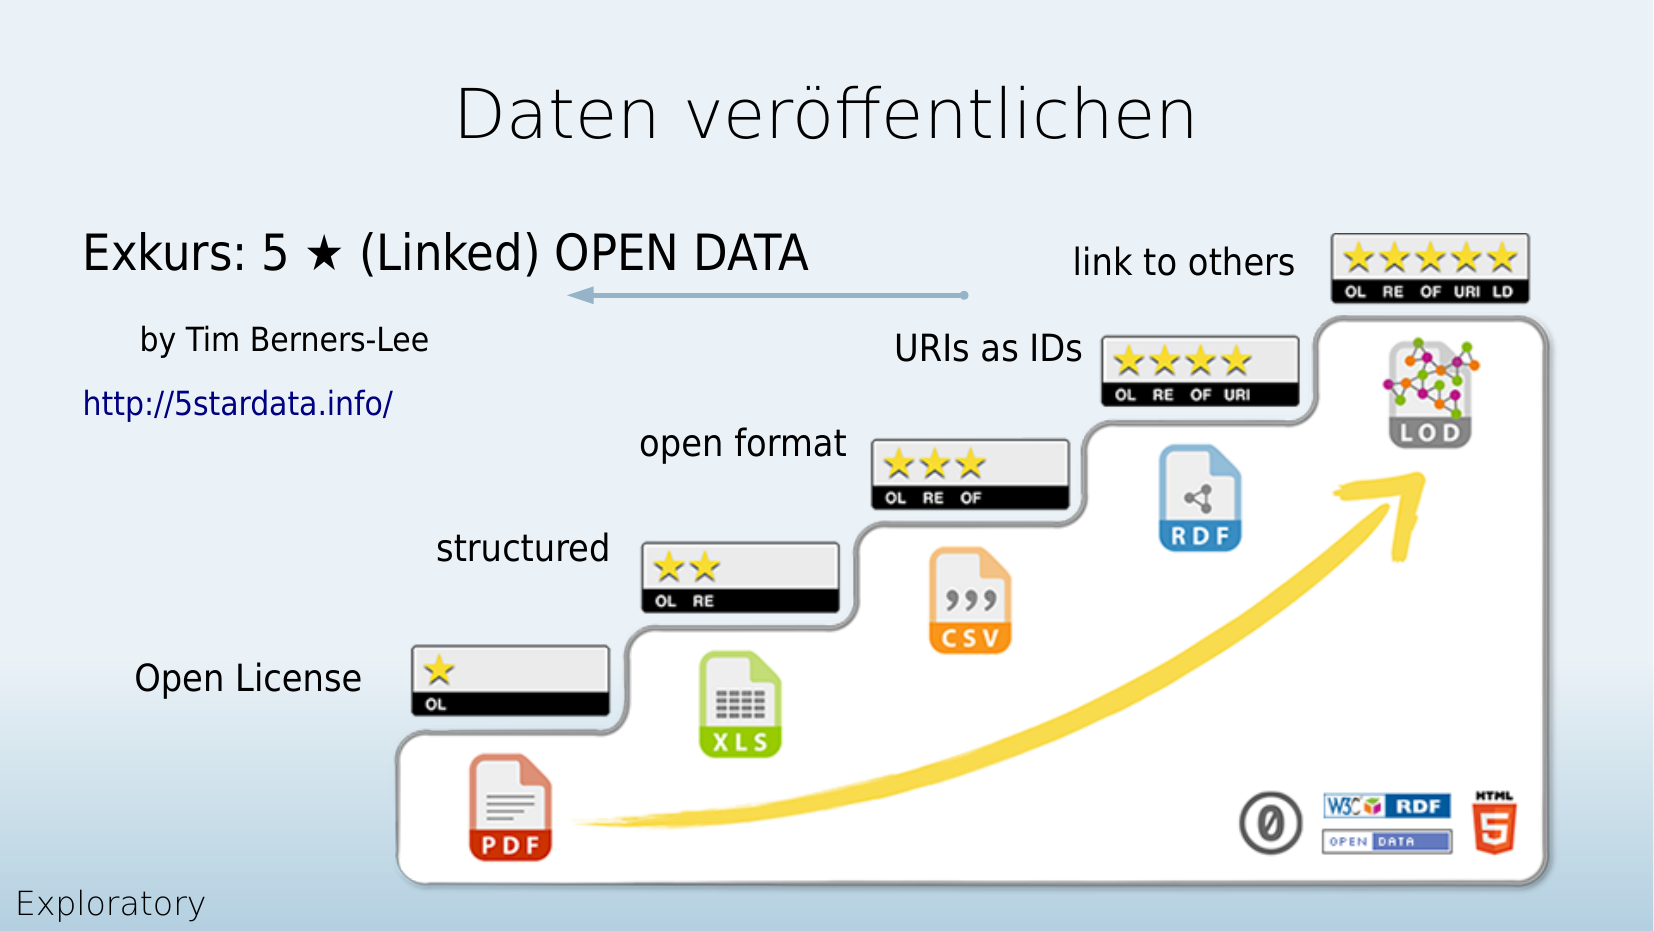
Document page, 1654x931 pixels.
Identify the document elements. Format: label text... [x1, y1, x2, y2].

title Daten veröffentlichen [82, 37, 1571, 193]
text_box link to others [991, 233, 1311, 293]
text_box open format [542, 414, 862, 473]
text_box URIs as IDs [778, 318, 1098, 378]
text_box structured [306, 519, 626, 579]
picture [389, 233, 1560, 898]
text_box Open License [58, 649, 378, 708]
list Exkurs: 5 ★ (Linked) OPEN DATA by Tim Berners-Lee http://5stardata.info/ [82, 224, 875, 764]
